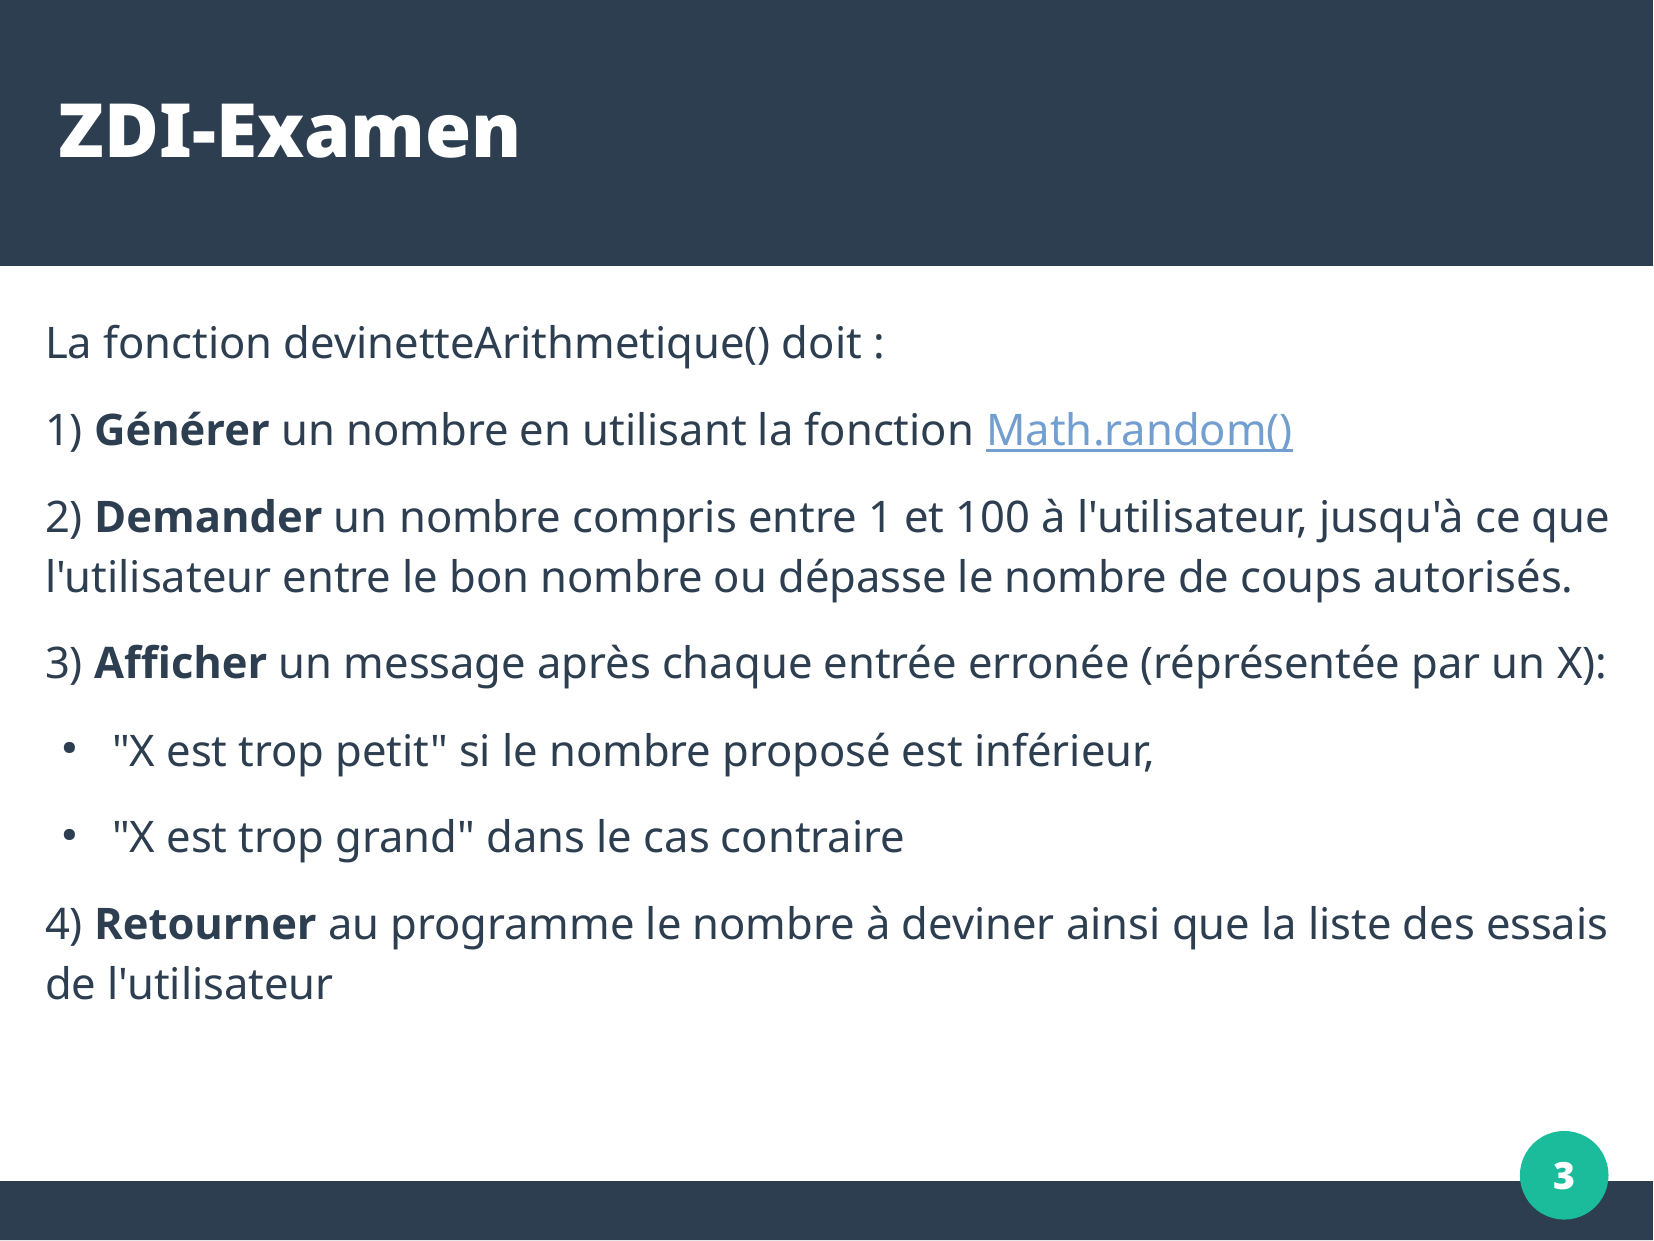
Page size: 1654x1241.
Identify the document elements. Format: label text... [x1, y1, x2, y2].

list La fonction devinetteArithmetique() doit : 1) Générer un nombre en utilisant la fonction Math.random() 2) Demander un nombre compris entre 1 et 100 à l'utilisateur, jusqu'à ce que l'utilisateur entre le bon nombre ou dépasse le nombre de coups autorisés. 3) Afficher un message après chaque entrée erronée (réprésentée par un X): "X est trop petit" si le nombre proposé est inférieur, "X est trop grand" dans le cas contraire 4) Retourner au programme le nombre à deviner ainsi que la liste des essais de l'utilisateur [44, 312, 1620, 1140]
title ZDI-Examen [58, 49, 1594, 207]
